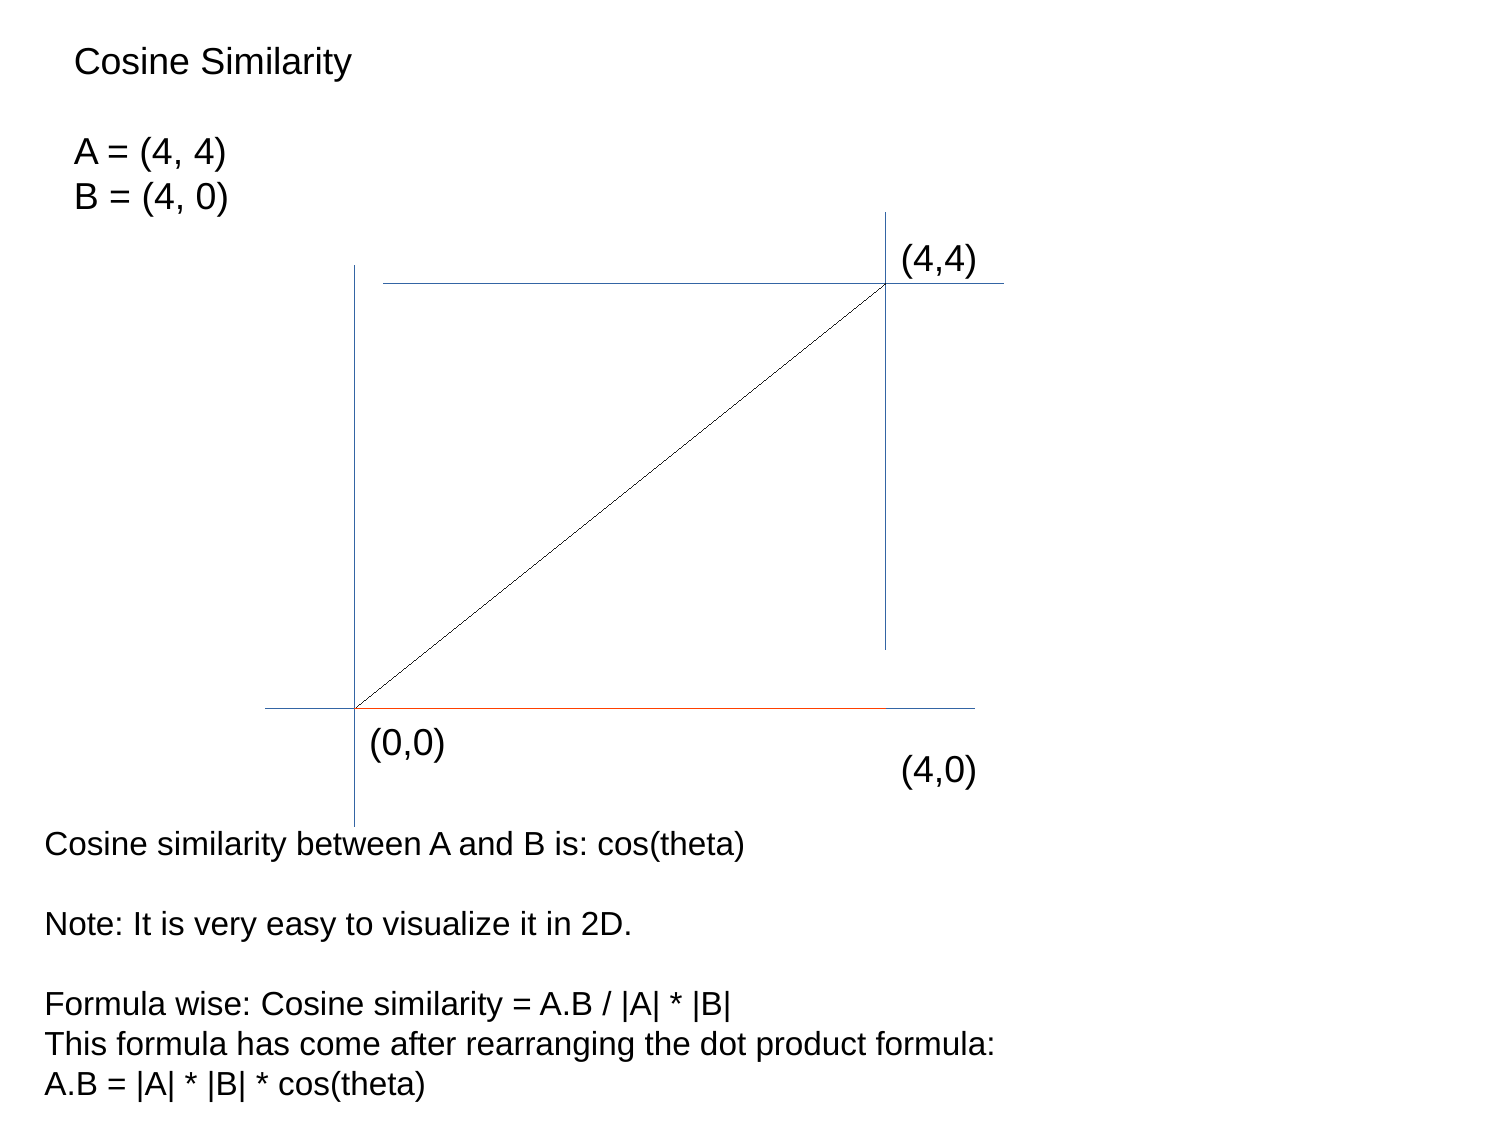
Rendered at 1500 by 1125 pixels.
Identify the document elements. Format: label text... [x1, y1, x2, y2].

text_box Cosine Similarity A = (4, 4) B = (4, 0) [59, 29, 945, 213]
text_box Cosine similarity between A and B is: cos(theta) Note: It is very easy to visualize it in 2D. Formula wise: Cosine similarity = A.B / |A| * |B| This formula has come after rearranging the dot product formula: A.B = |A| * |B| * cos(theta) [29, 814, 1329, 1124]
text_box (4,0) [885, 738, 1004, 814]
text_box (4,4) [885, 226, 1004, 284]
text_box (0,0) [354, 710, 473, 768]
